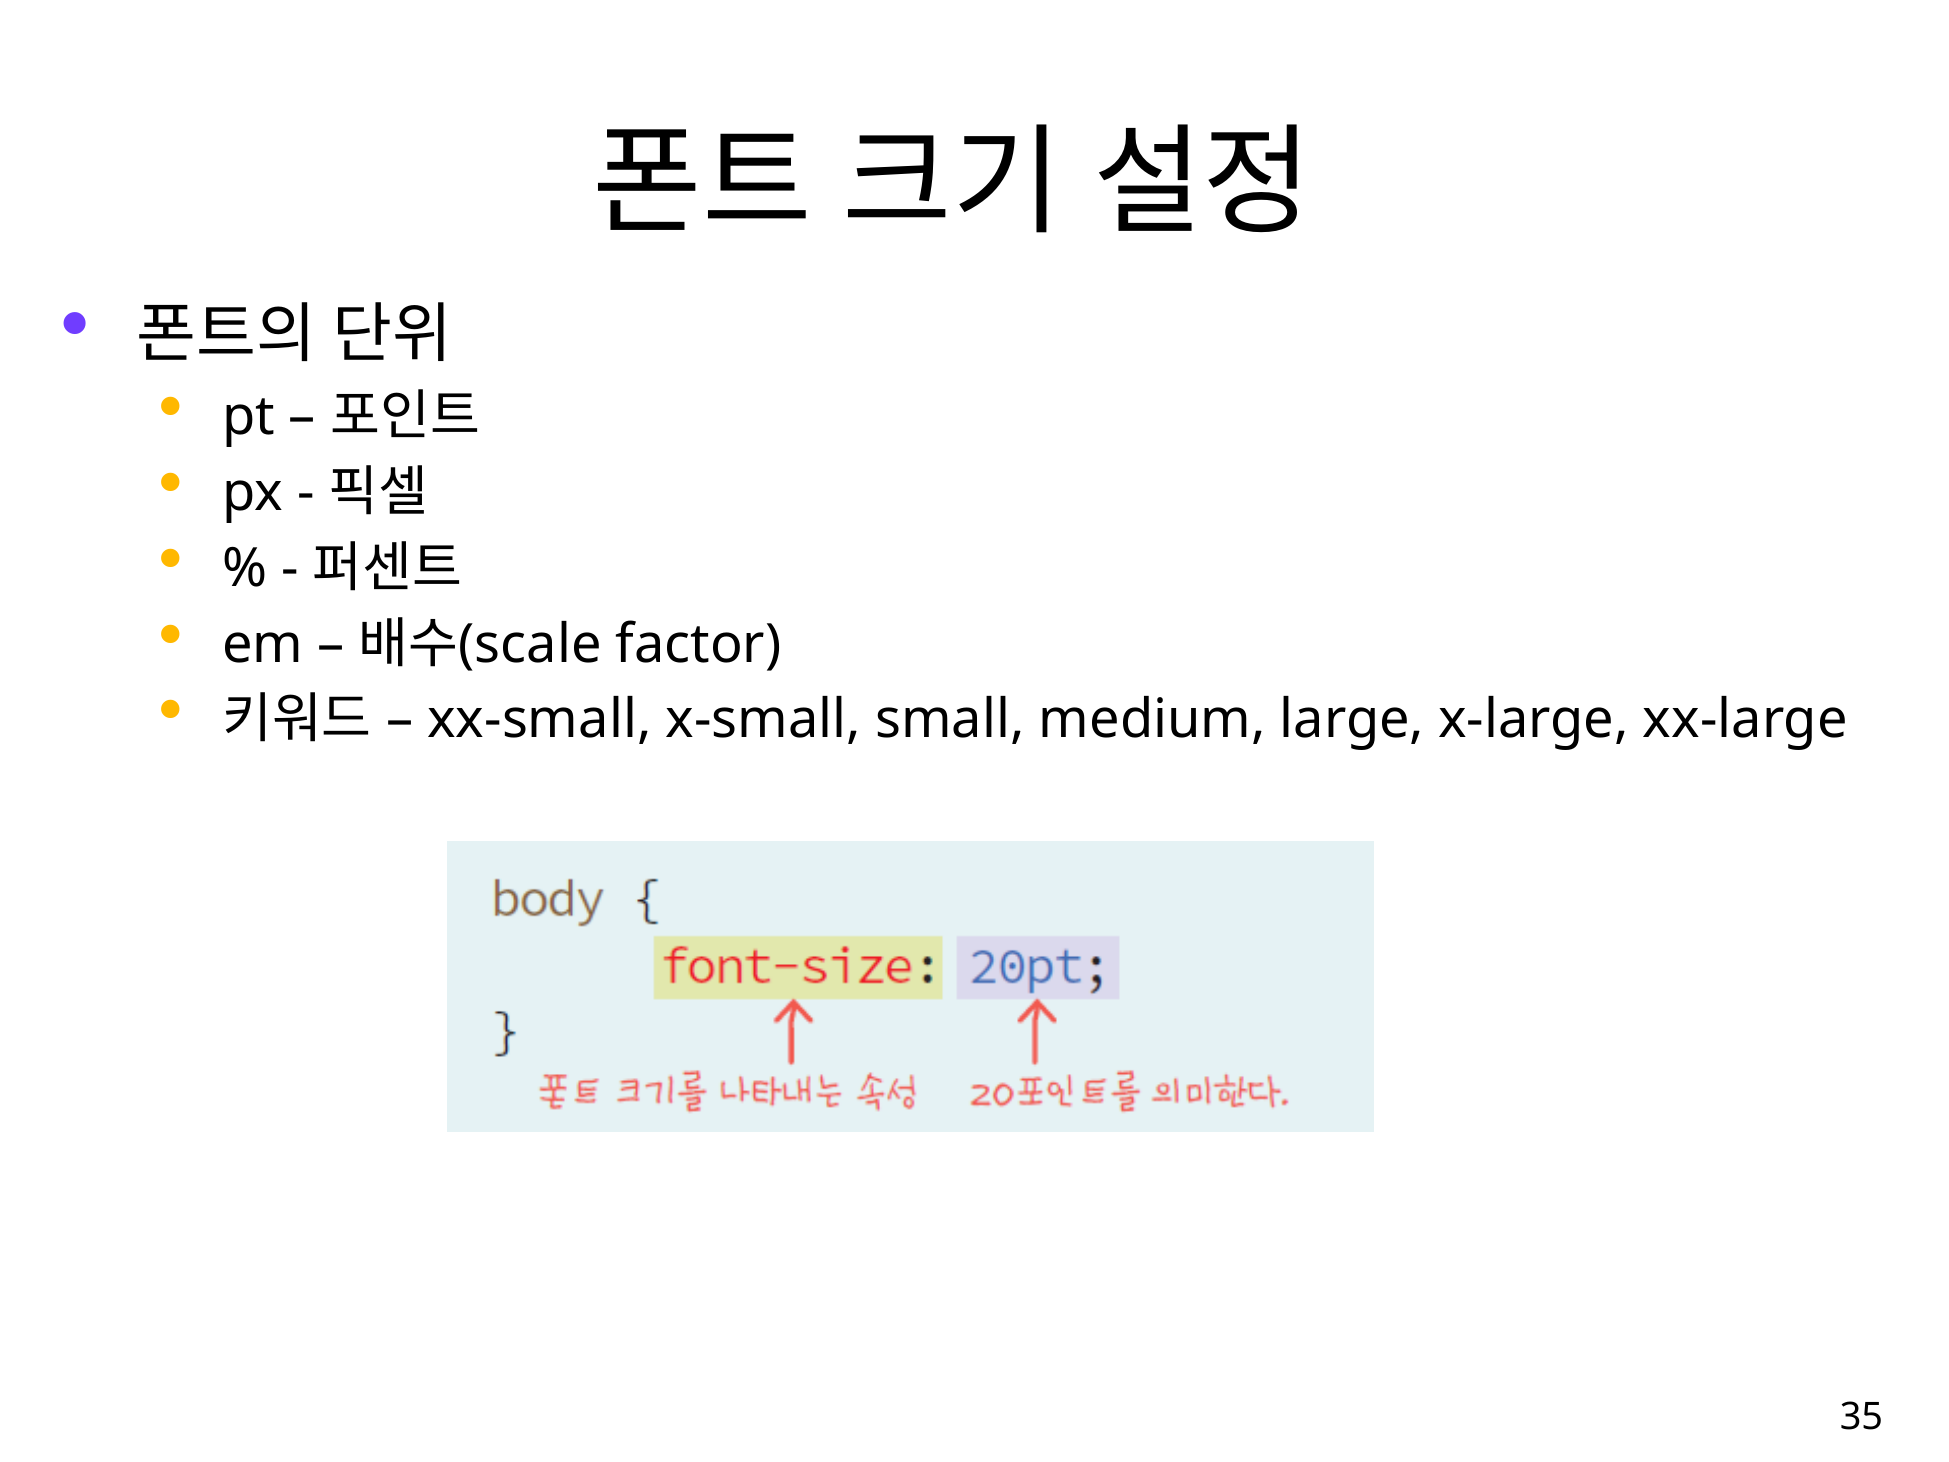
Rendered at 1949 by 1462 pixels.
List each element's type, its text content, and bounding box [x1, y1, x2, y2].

title 폰트 크기 설정 [156, 92, 1749, 255]
slide_number <숫자> [1496, 1372, 1899, 1462]
list 폰트의 단위 pt – 포인트 px - 픽셀 % - 퍼센트 em – 배수(scale factor) 키워드 – xx-small, x-small, small, medium, large, x-large, xx-large [48, 284, 1897, 1343]
picture [447, 841, 1374, 1132]
